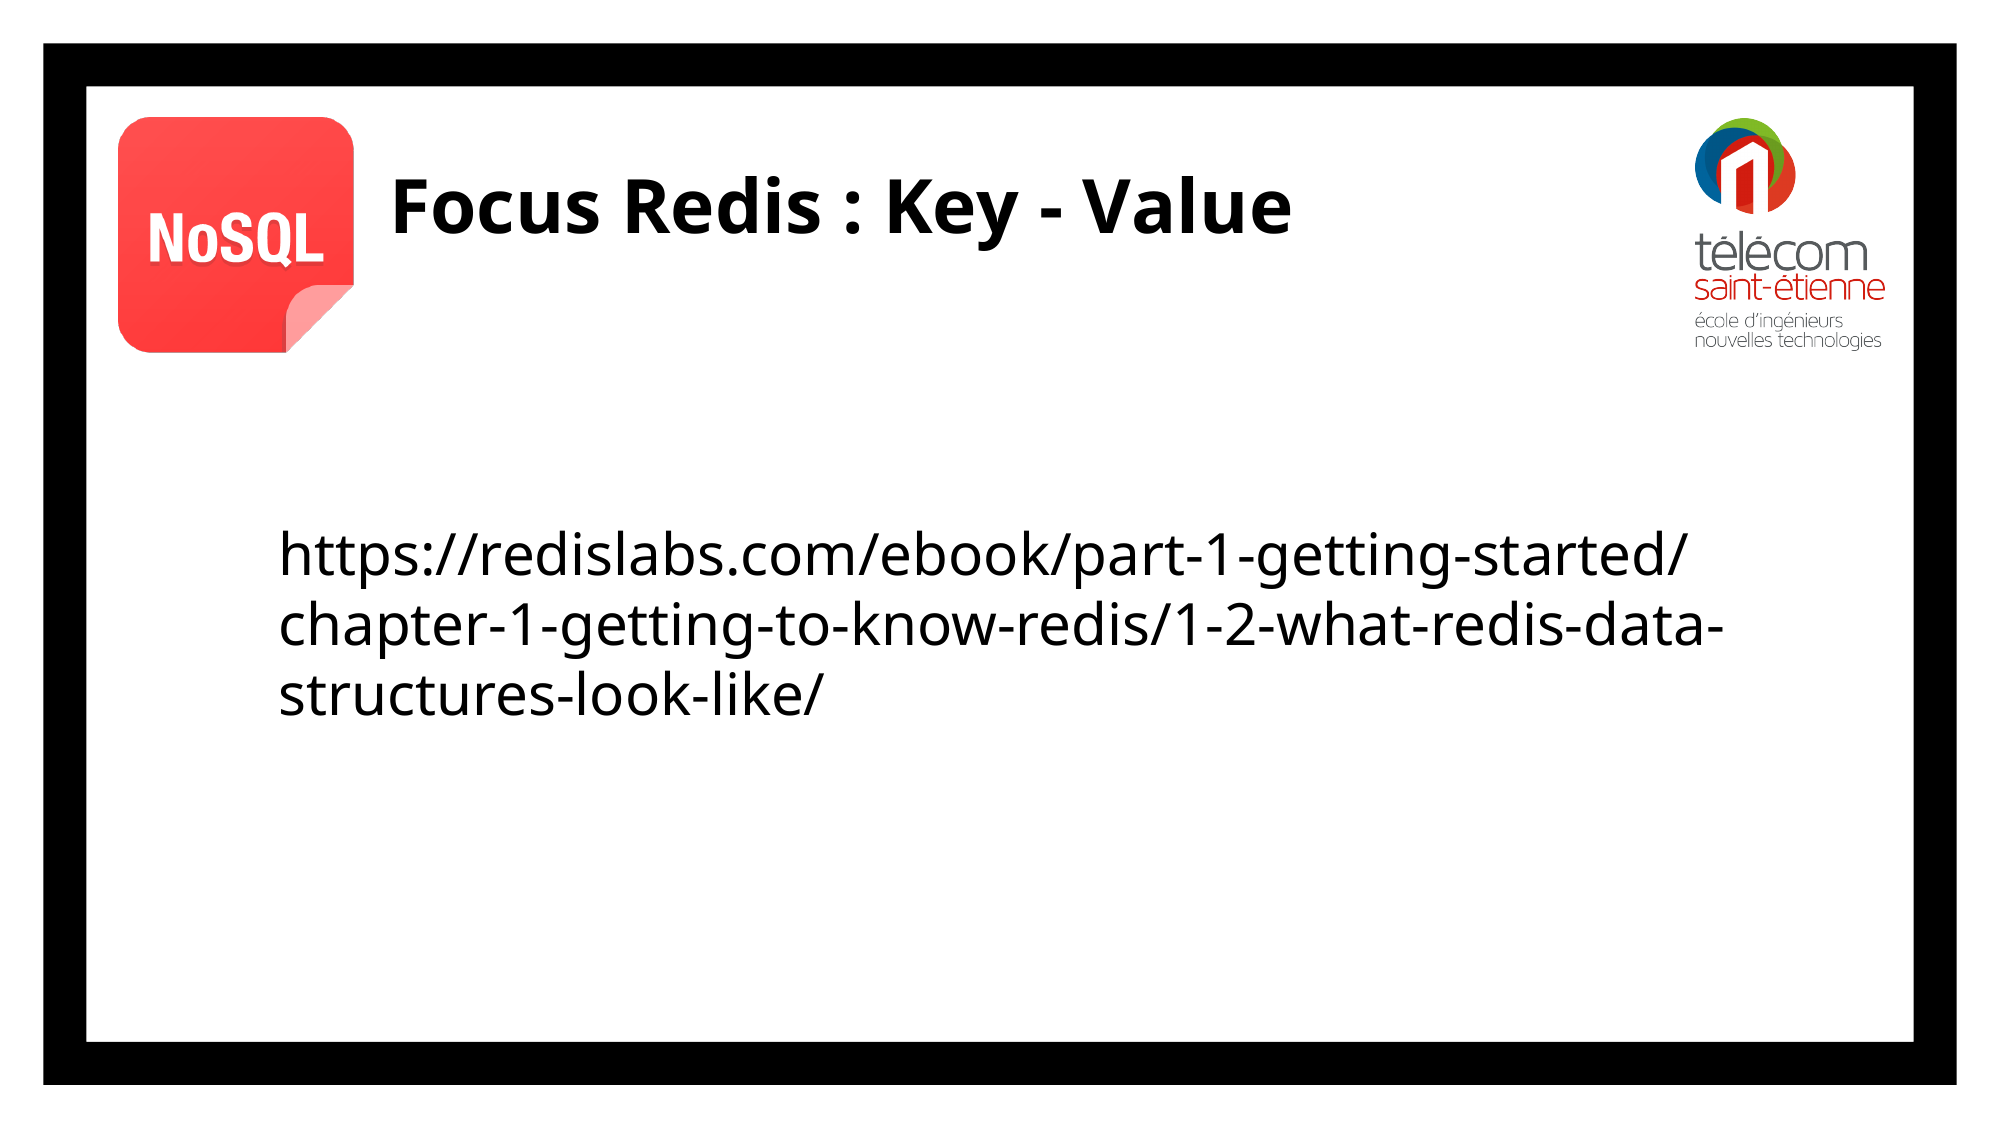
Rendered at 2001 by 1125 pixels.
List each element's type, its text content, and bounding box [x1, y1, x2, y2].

title Focus Redis : Key - Value [370, 138, 1695, 304]
picture [1695, 118, 1885, 351]
text_box https://redislabs.com/ebook/part-1-getting-started/chapter-1-getting-to-know-redis/1-2-what-redis-data-structures-look-like/ [263, 509, 1751, 735]
picture [101, 100, 370, 369]
